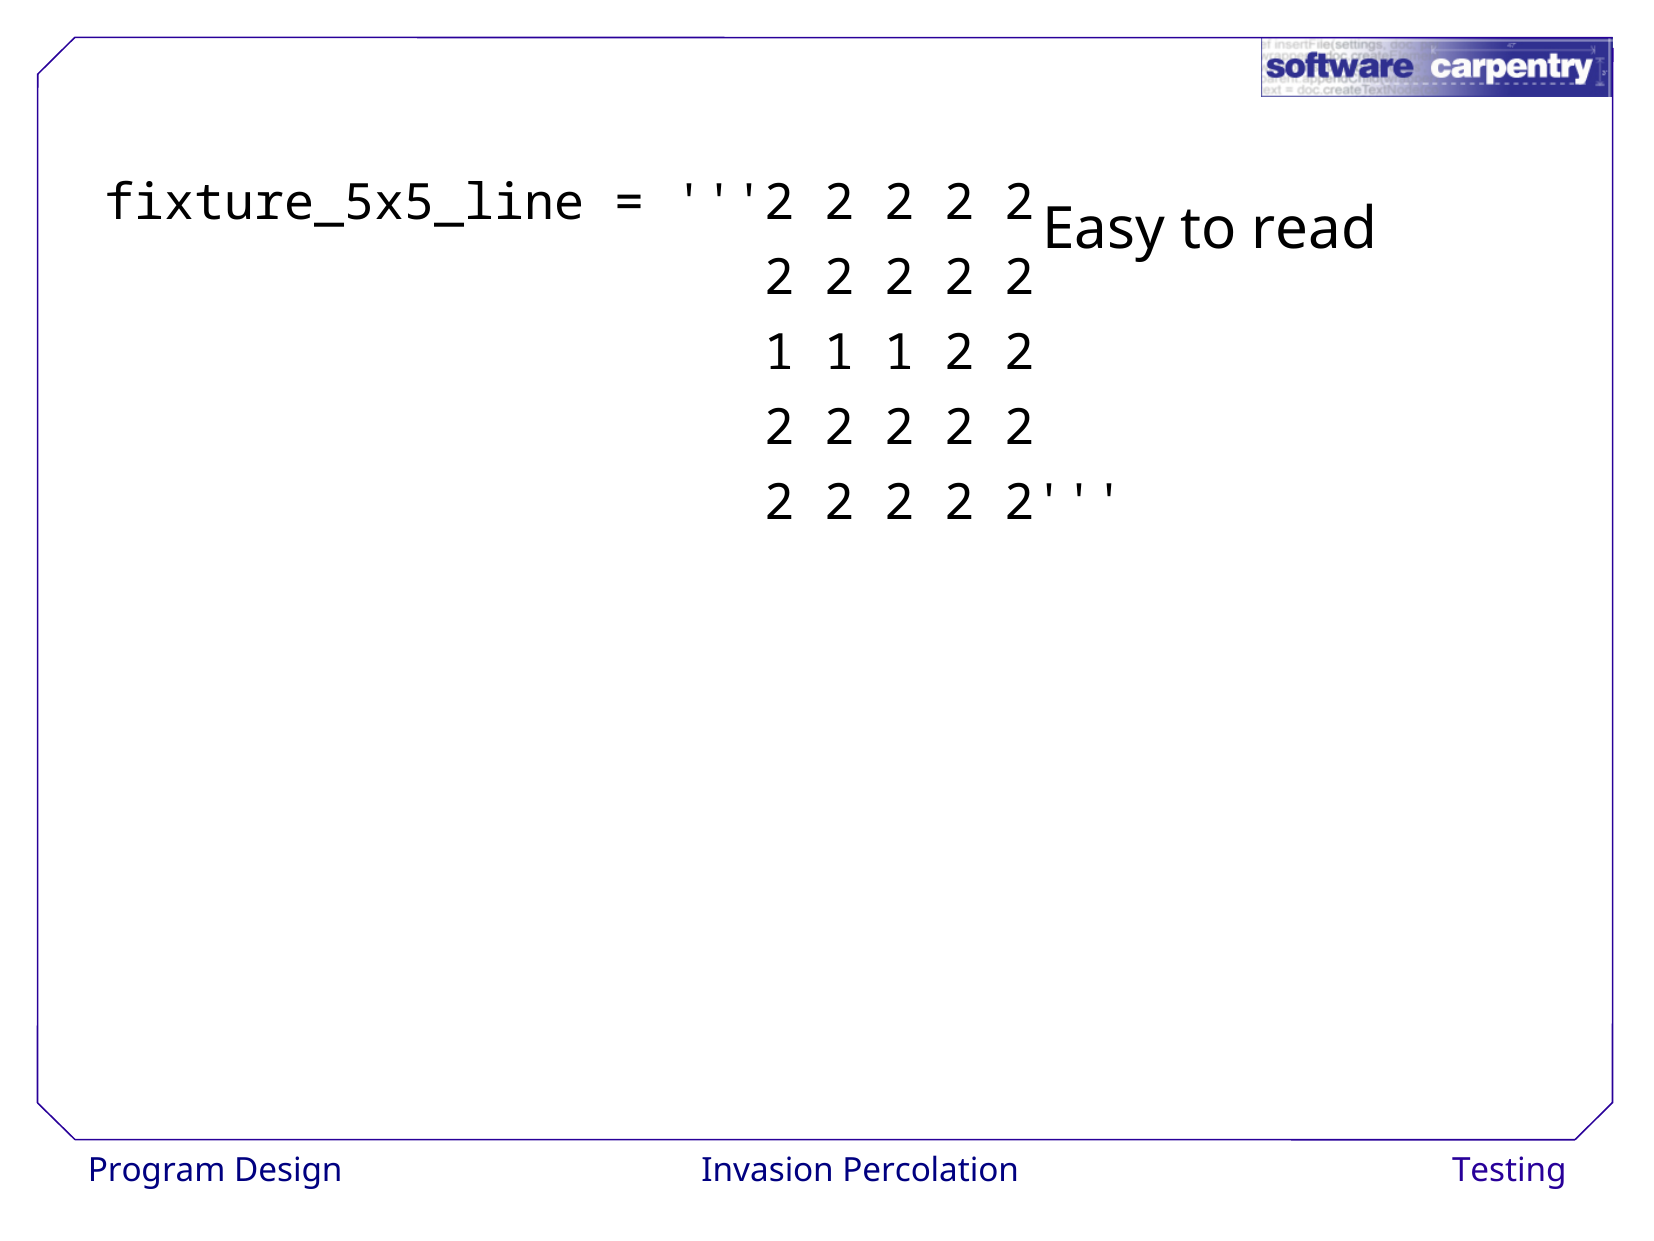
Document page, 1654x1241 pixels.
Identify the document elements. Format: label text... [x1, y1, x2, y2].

text_box Easy to read [1027, 147, 1568, 269]
picture [1261, 39, 1613, 97]
text_box fixture_5x5_line = '''2 2 2 2 2 2 2 2 2 2 1 1 1 2 2 2 2 2 2 2 2 2 2 2 2''' [89, 147, 1508, 550]
